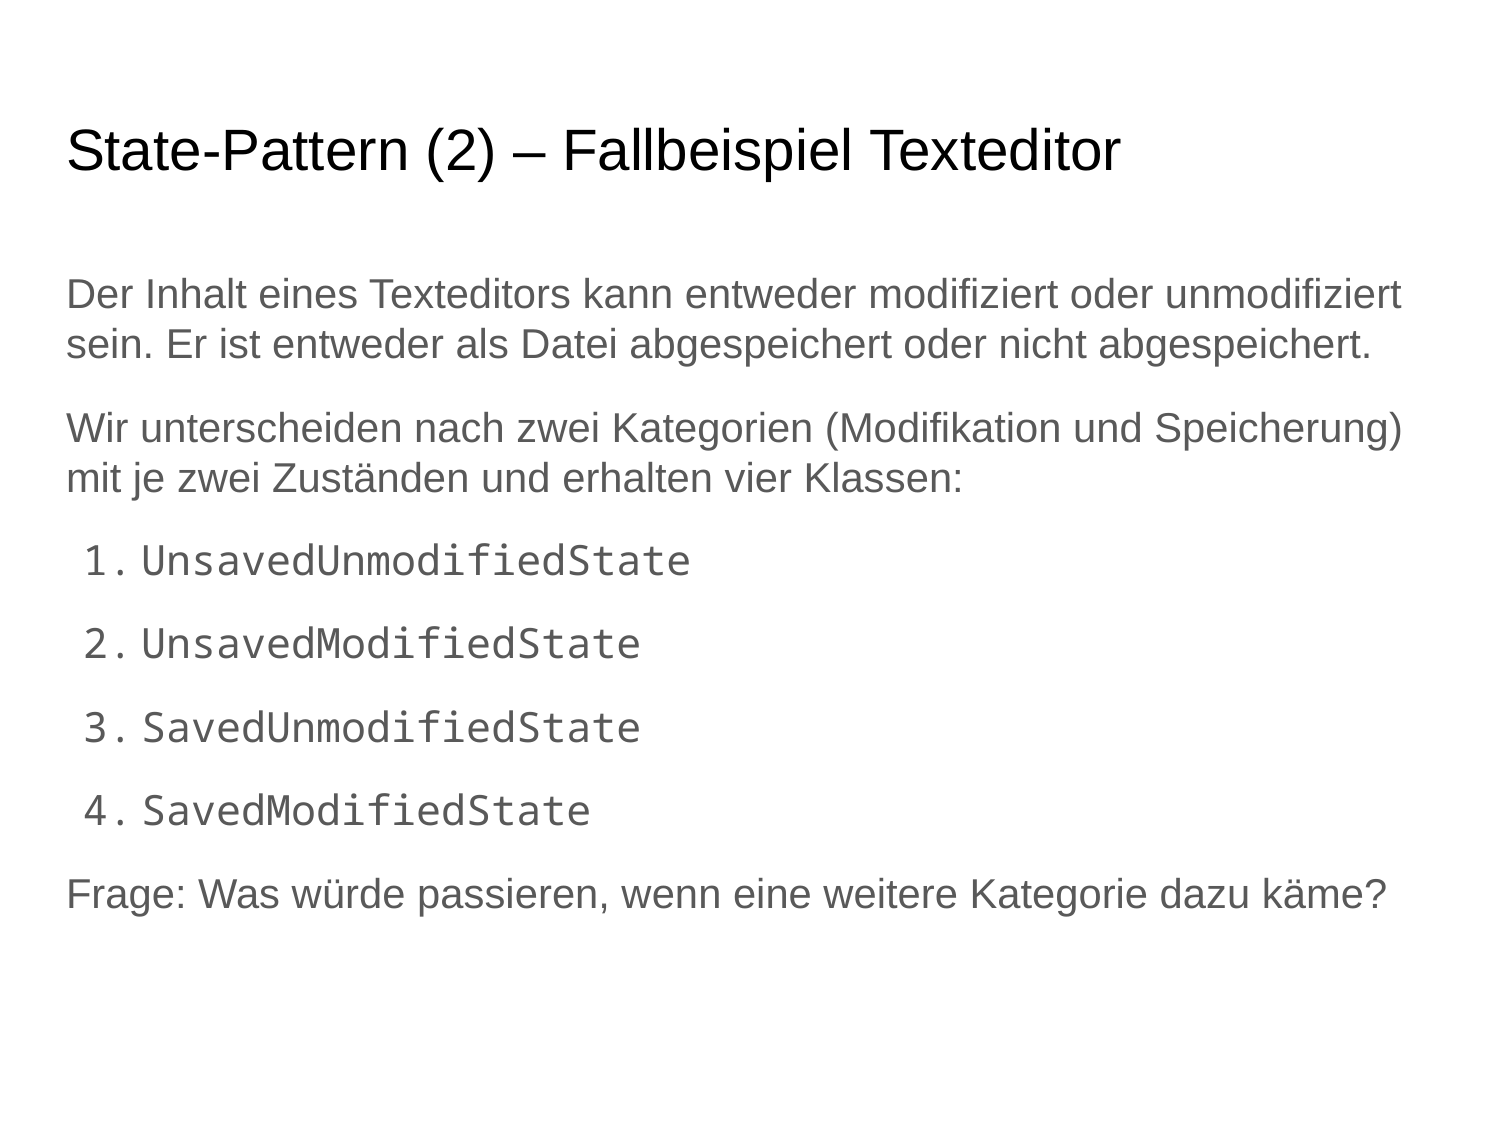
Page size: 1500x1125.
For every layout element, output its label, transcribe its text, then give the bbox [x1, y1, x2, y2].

title State-Pattern (2) ‒ Fallbeispiel Texteditor [51, 97, 1449, 223]
list Der Inhalt eines Texteditors kann entweder modifiziert oder unmodifiziert sein. Er ist entweder als Datei abgespeichert oder nicht abgespeichert. Wir unterscheiden nach zwei Kategorien (Modifikation und Speicherung) mit je zwei Zuständen und erhalten vier Klassen: UnsavedUnmodifiedState UnsavedModifiedState SavedUnmodifiedState SavedModifiedState Frage: Was würde passieren, wenn eine weitere Kategorie dazu käme? [51, 252, 1449, 1030]
